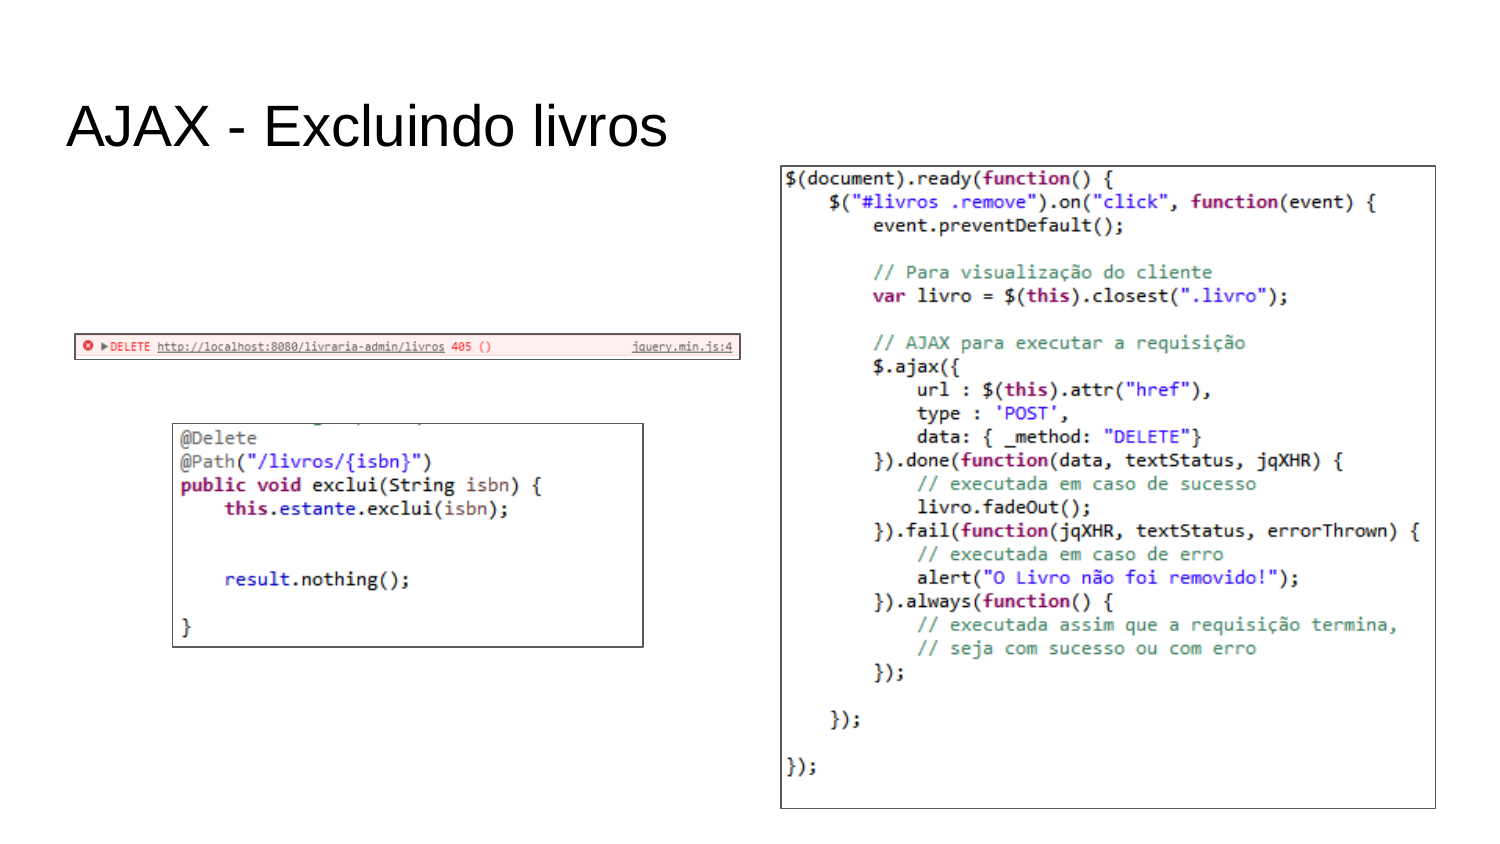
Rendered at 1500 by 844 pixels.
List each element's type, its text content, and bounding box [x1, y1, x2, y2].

picture [173, 424, 643, 647]
title AJAX - Excluindo livros [51, 72, 1449, 167]
picture [75, 334, 740, 359]
picture [781, 166, 1435, 808]
